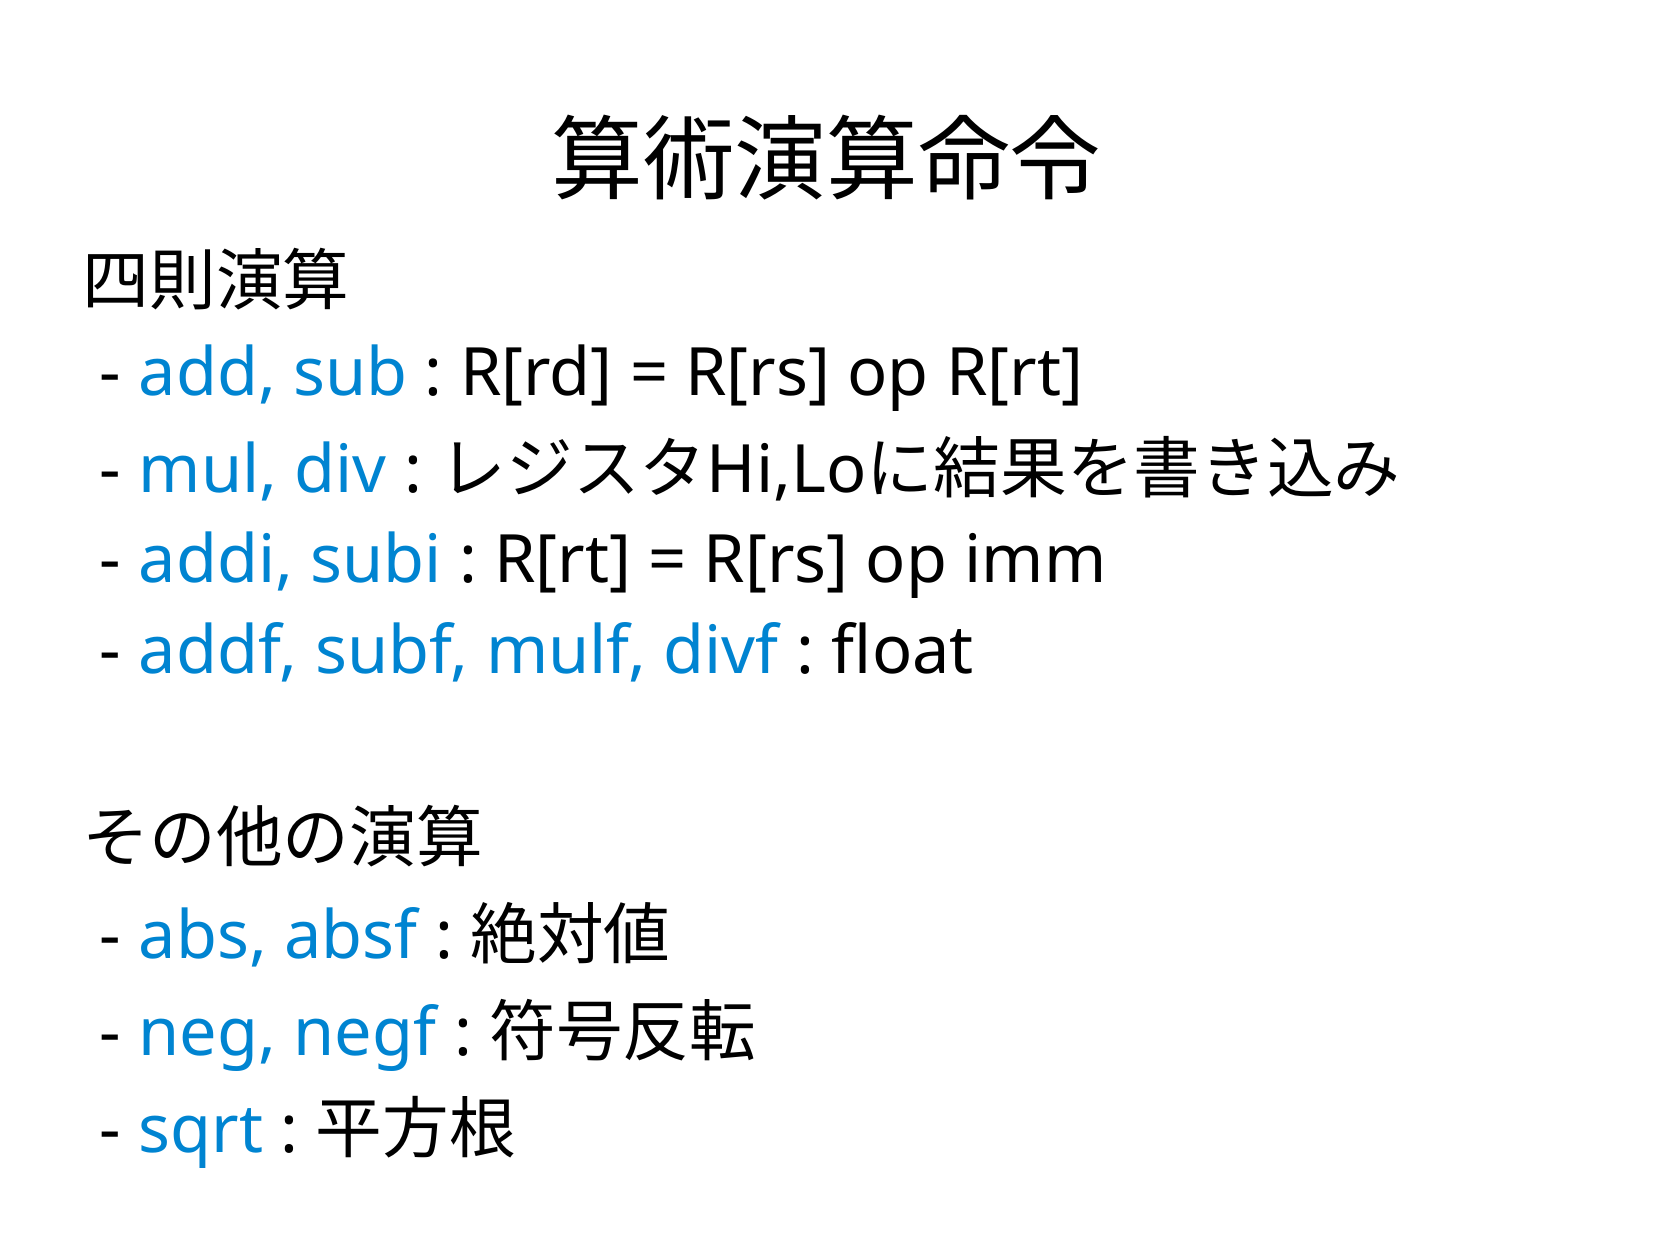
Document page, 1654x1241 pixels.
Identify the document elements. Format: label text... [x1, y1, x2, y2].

title 算術演算命令 [82, 49, 1571, 257]
subtitle 四則演算 - add, sub : R[rd] = R[rs] op R[rt] - mul, div : レジスタHi,Loに結果を書き込み - addi, subi : R[rt] = R[rs] op imm - addf, subf, mulf, divf : float その他の演算 - abs, absf : 絶対値 - neg, negf : 符号反転 - sqrt : 平方根 [82, 290, 1571, 1109]
